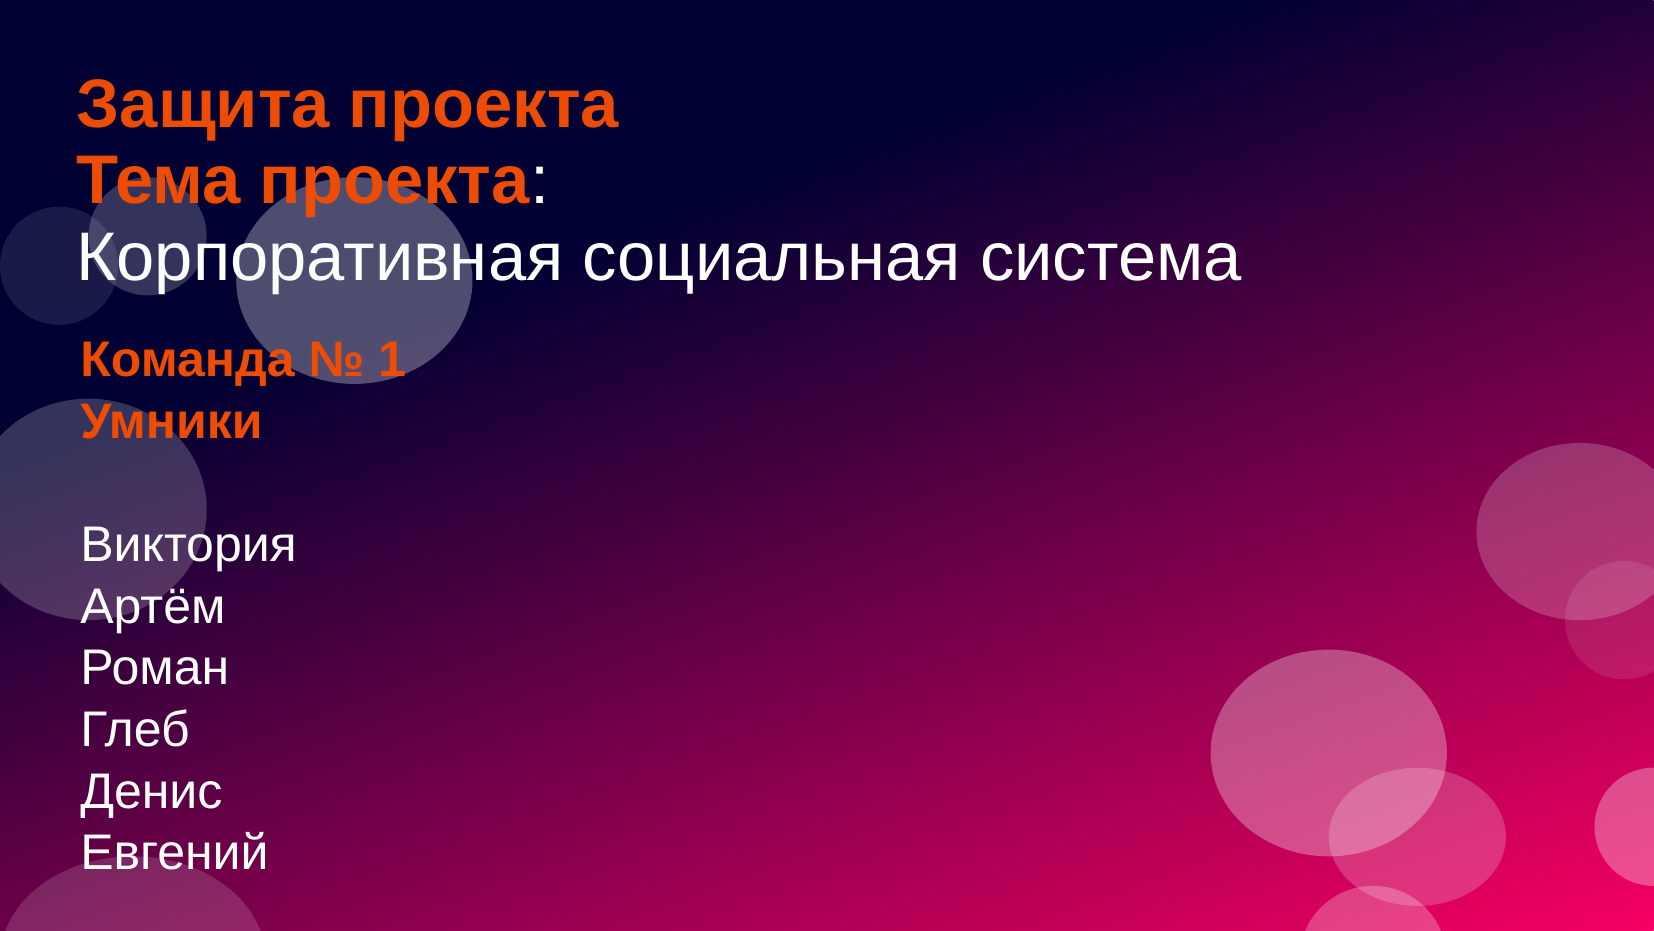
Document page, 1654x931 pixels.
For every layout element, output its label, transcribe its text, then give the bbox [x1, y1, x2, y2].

subtitle Команда № 1 Умники Виктория Артём Роман Глеб Денис Евгений [80, 331, 494, 916]
title Защита проекта Тема проекта: Корпоративная социальная система [76, 64, 1565, 296]
